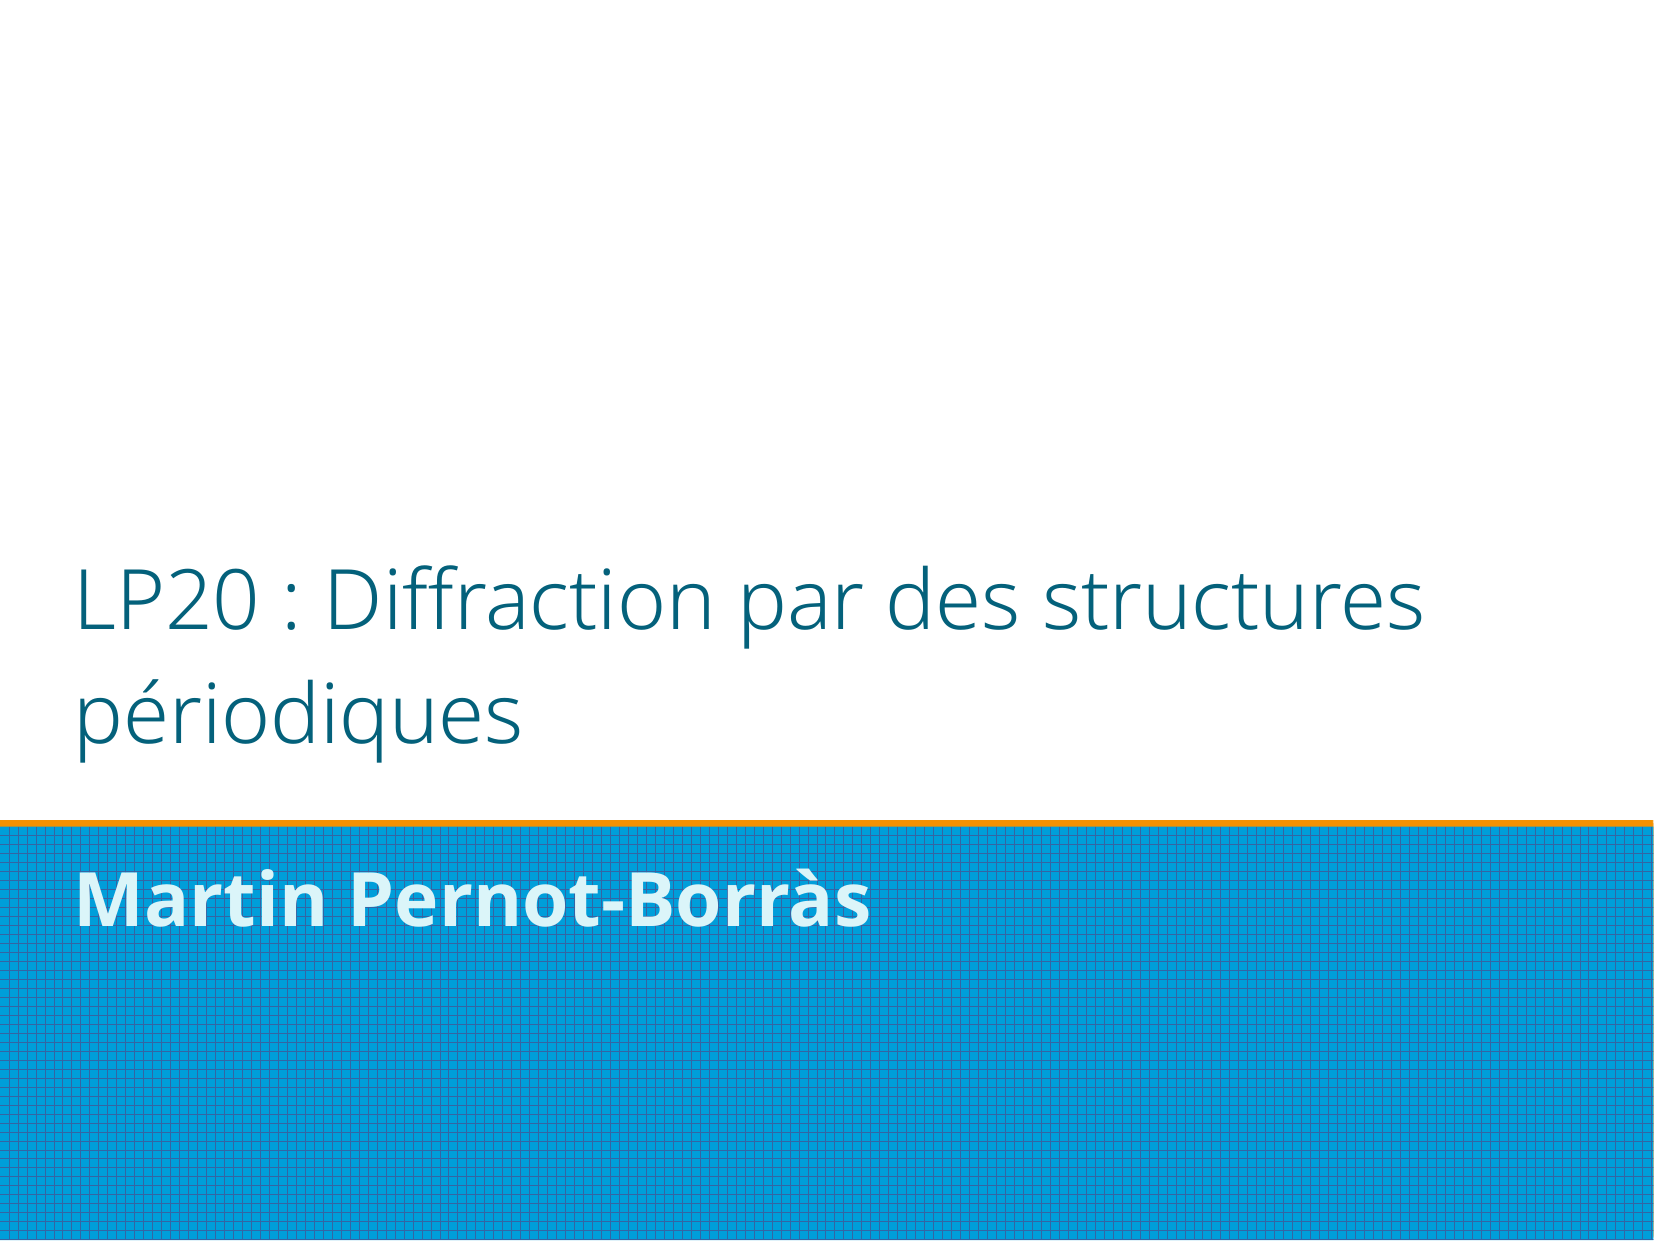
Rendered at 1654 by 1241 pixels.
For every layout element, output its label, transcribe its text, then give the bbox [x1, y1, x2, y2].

title LP20 : Diffraction par des structures périodiques [73, 59, 1551, 768]
subtitle Martin Pernot-Borràs [73, 846, 1551, 1103]
